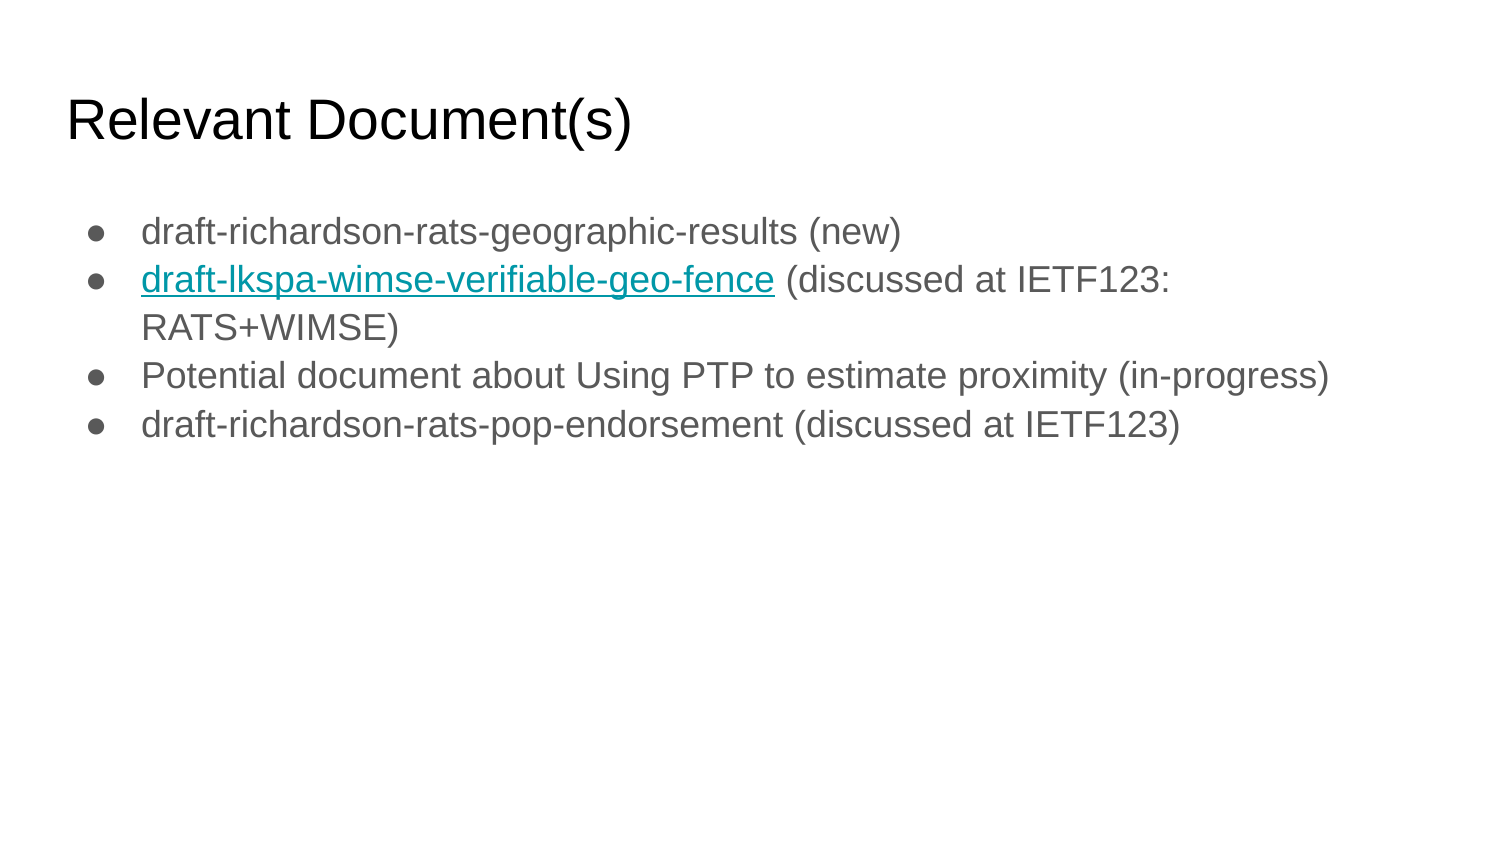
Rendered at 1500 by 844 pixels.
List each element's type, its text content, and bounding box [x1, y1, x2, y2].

list draft-richardson-rats-geographic-results (new) draft-lkspa-wimse-verifiable-geo-fence (discussed at IETF123: RATS+WIMSE) Potential document about Using PTP to estimate proximity (in-progress) draft-richardson-rats-pop-endorsement (discussed at IETF123) [51, 189, 1449, 750]
title Relevant Document(s) [51, 72, 1449, 167]
